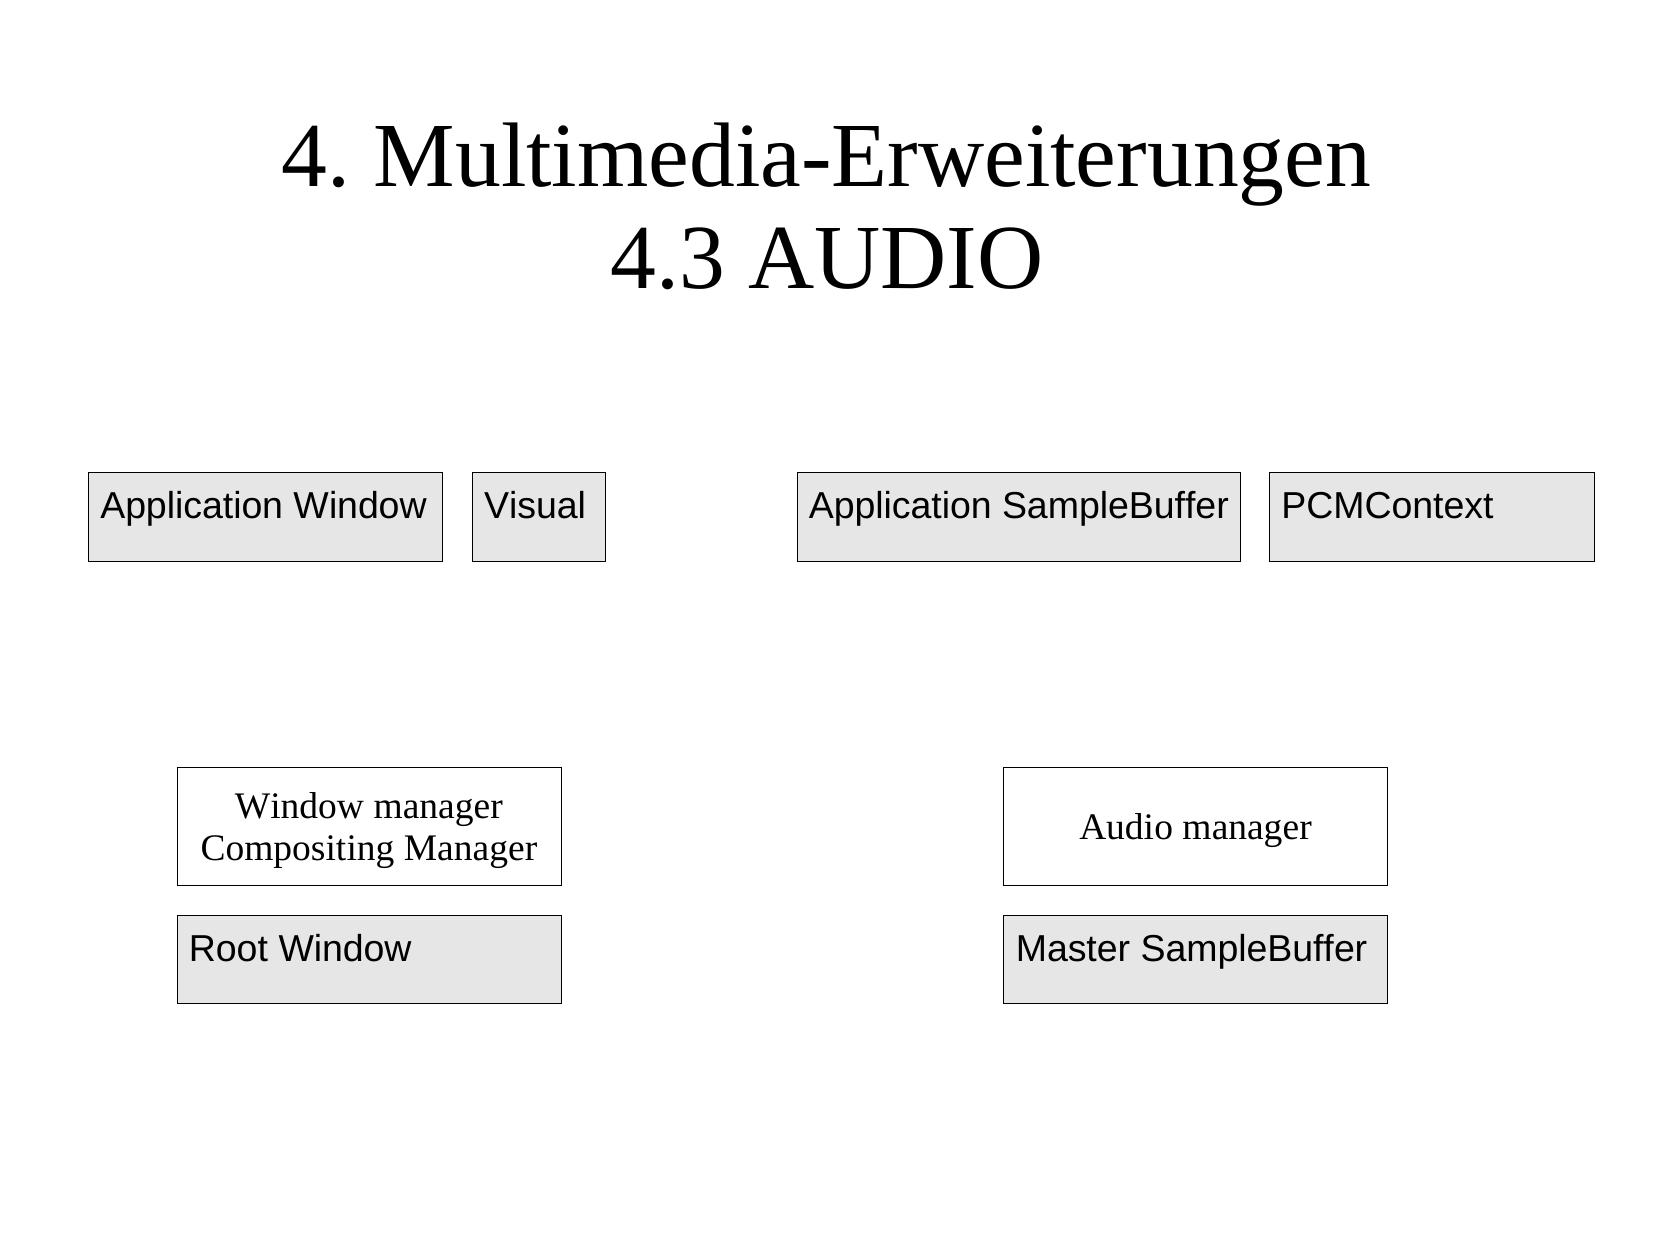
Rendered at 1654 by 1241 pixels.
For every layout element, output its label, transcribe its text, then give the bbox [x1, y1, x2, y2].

text_box Window manager Compositing Manager [177, 767, 562, 886]
text_box PCMContext [1269, 472, 1595, 562]
text_box Application SampleBuffer [797, 472, 1241, 562]
text_box Visual [472, 472, 606, 562]
text_box Root Window [177, 915, 562, 1004]
title 4. Multimedia-Erweiterungen 4.3 AUDIO [121, 102, 1534, 311]
text_box Audio manager [1003, 767, 1388, 886]
text_box Application Window [88, 472, 443, 562]
text_box Master SampleBuffer [1003, 915, 1388, 1004]
